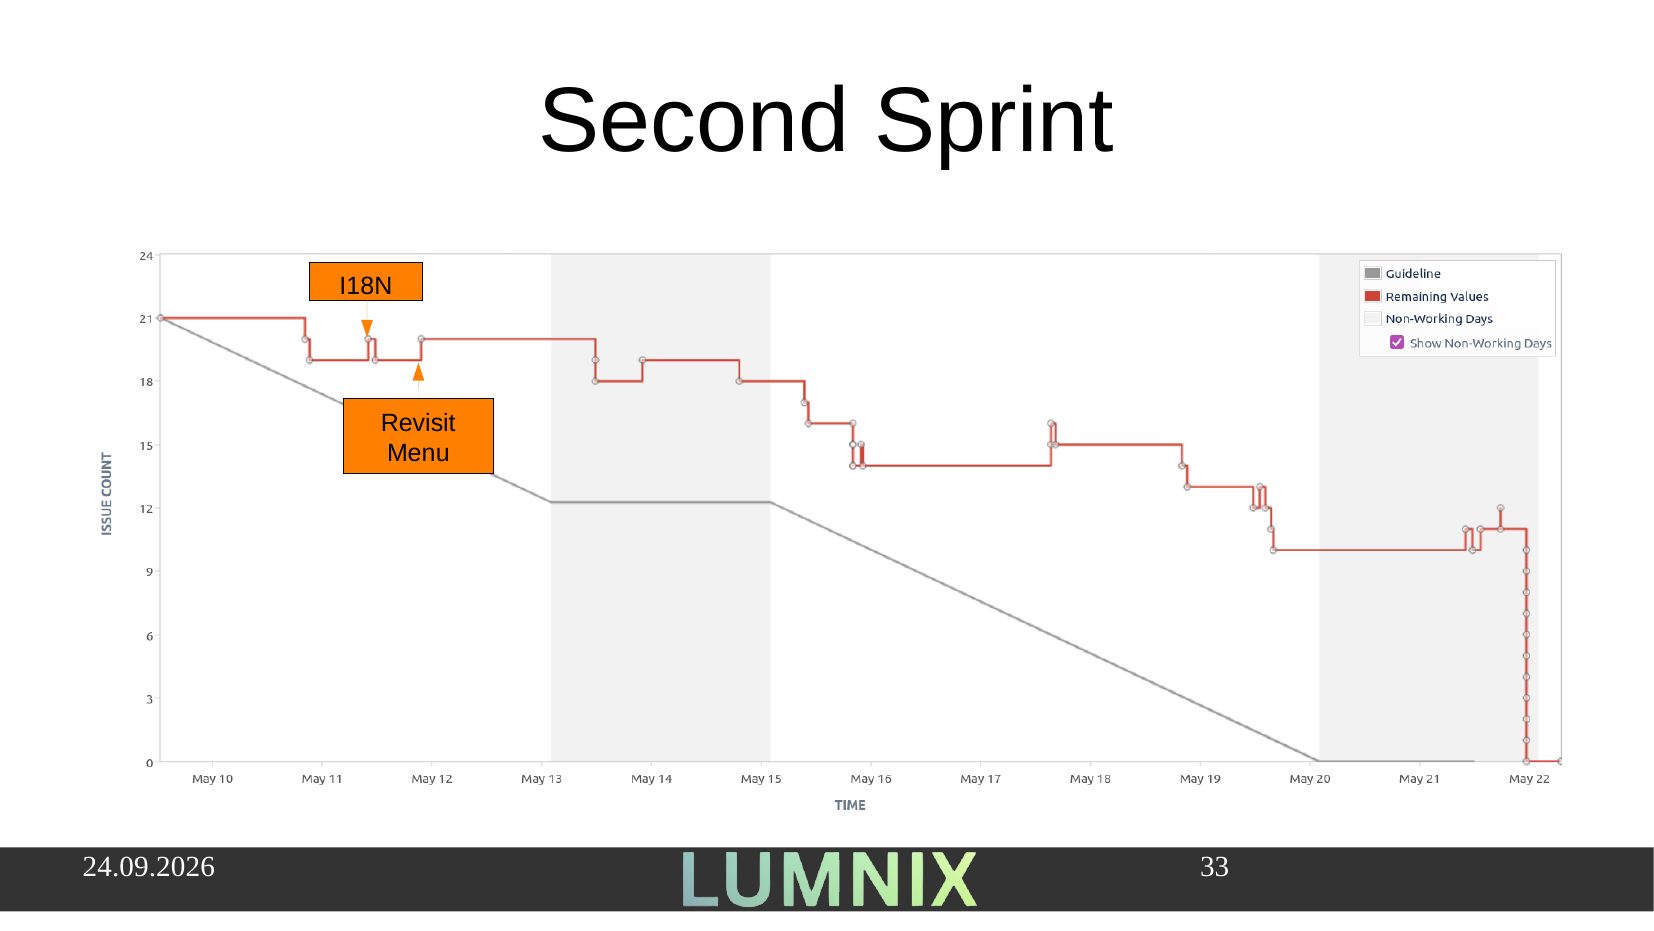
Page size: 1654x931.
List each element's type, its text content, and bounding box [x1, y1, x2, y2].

text_box 23.05.2023 [82, 847, 468, 912]
text_box [1200, 847, 1586, 912]
picture [79, 240, 1574, 820]
text_box Revisit Menu [343, 399, 493, 474]
text_box I18N [310, 262, 422, 300]
title Second Sprint [82, 37, 1571, 193]
